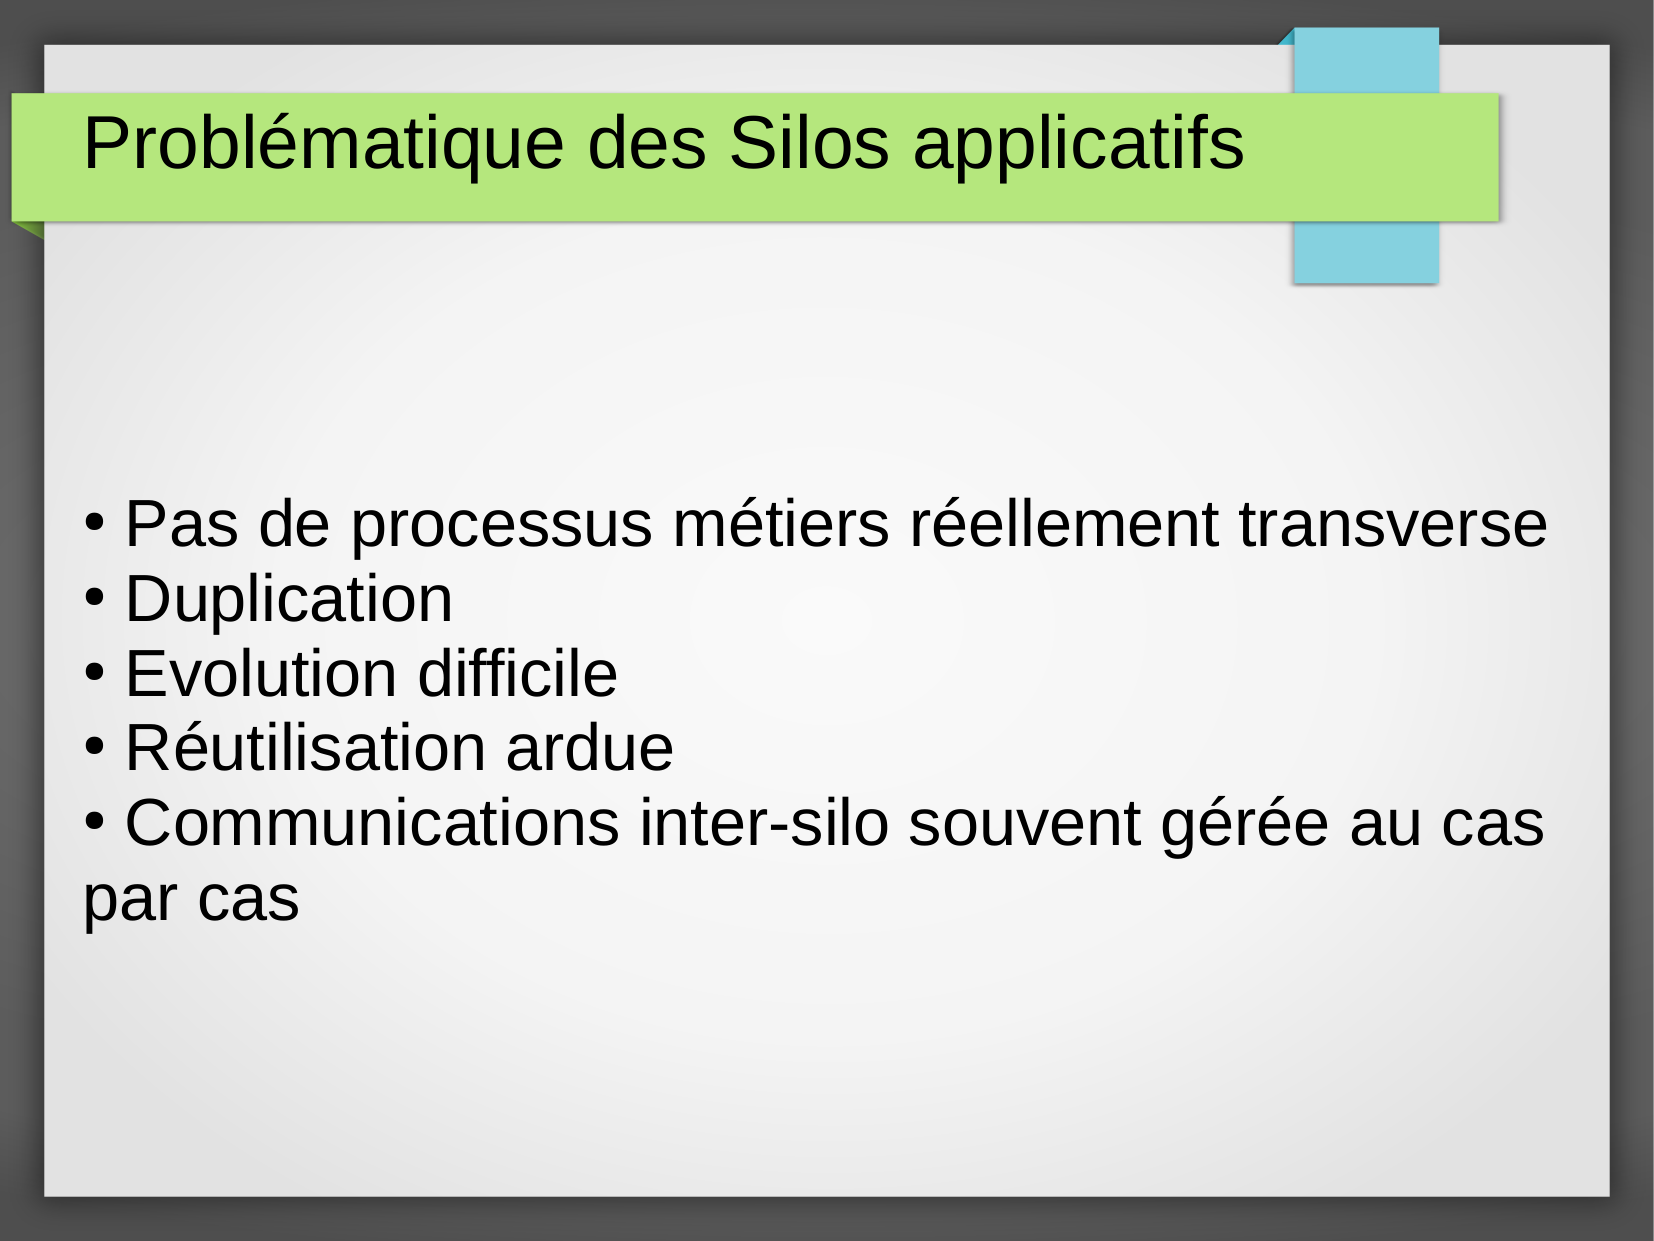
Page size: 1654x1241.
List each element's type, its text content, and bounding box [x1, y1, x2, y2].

picture [0, 0, 1654, 1241]
subtitle Pas de processus métiers réellement transverse Duplication Evolution difficile Réutilisation ardue Communications inter-silo souvent gérée au cas par cas [82, 49, 1571, 1010]
